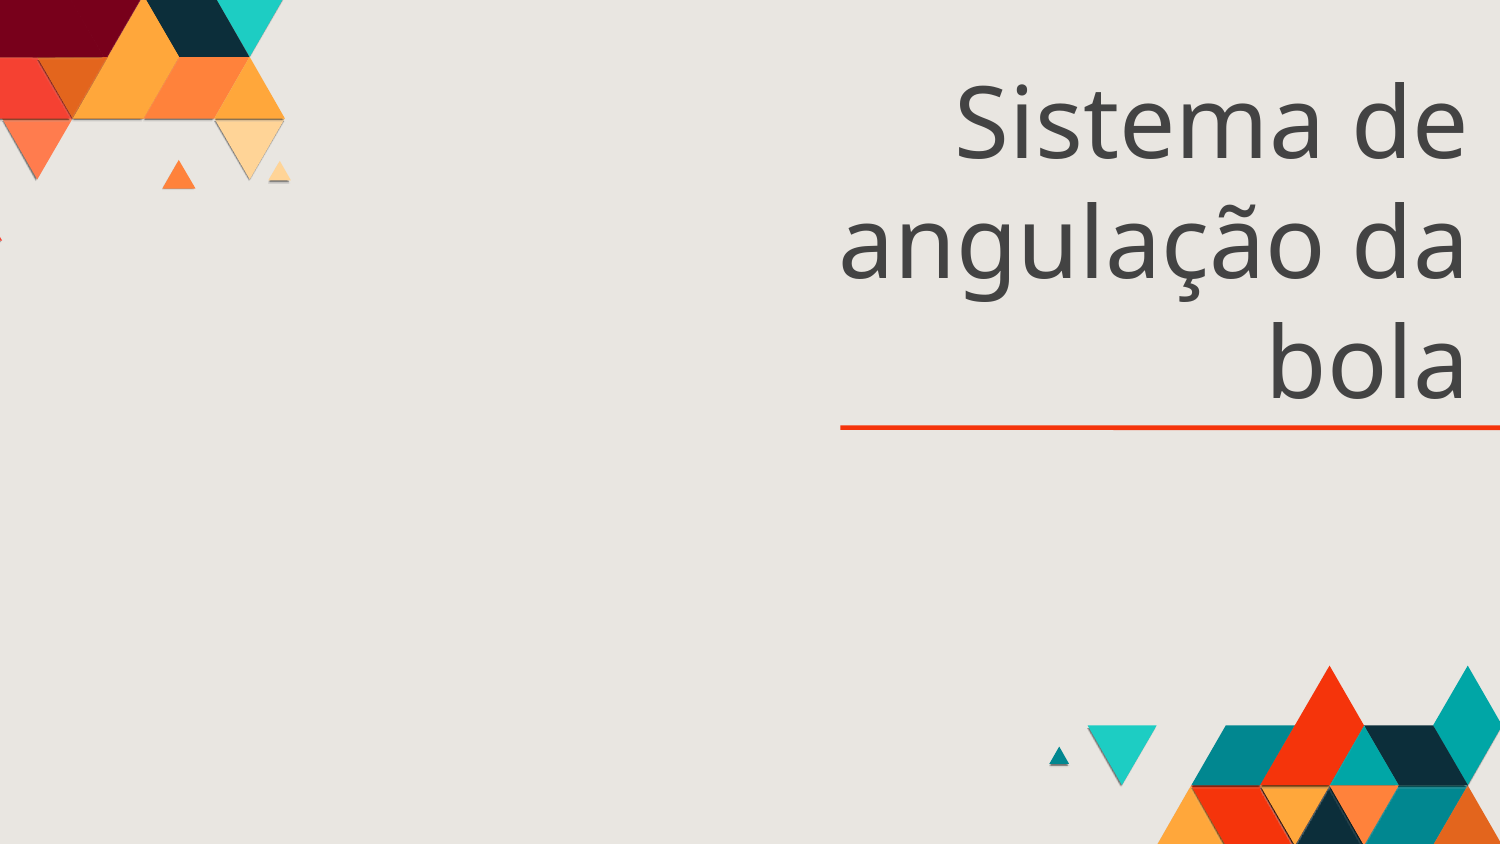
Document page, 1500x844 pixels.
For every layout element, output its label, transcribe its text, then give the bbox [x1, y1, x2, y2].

title Sistema de angulação da bola [719, 187, 1485, 434]
